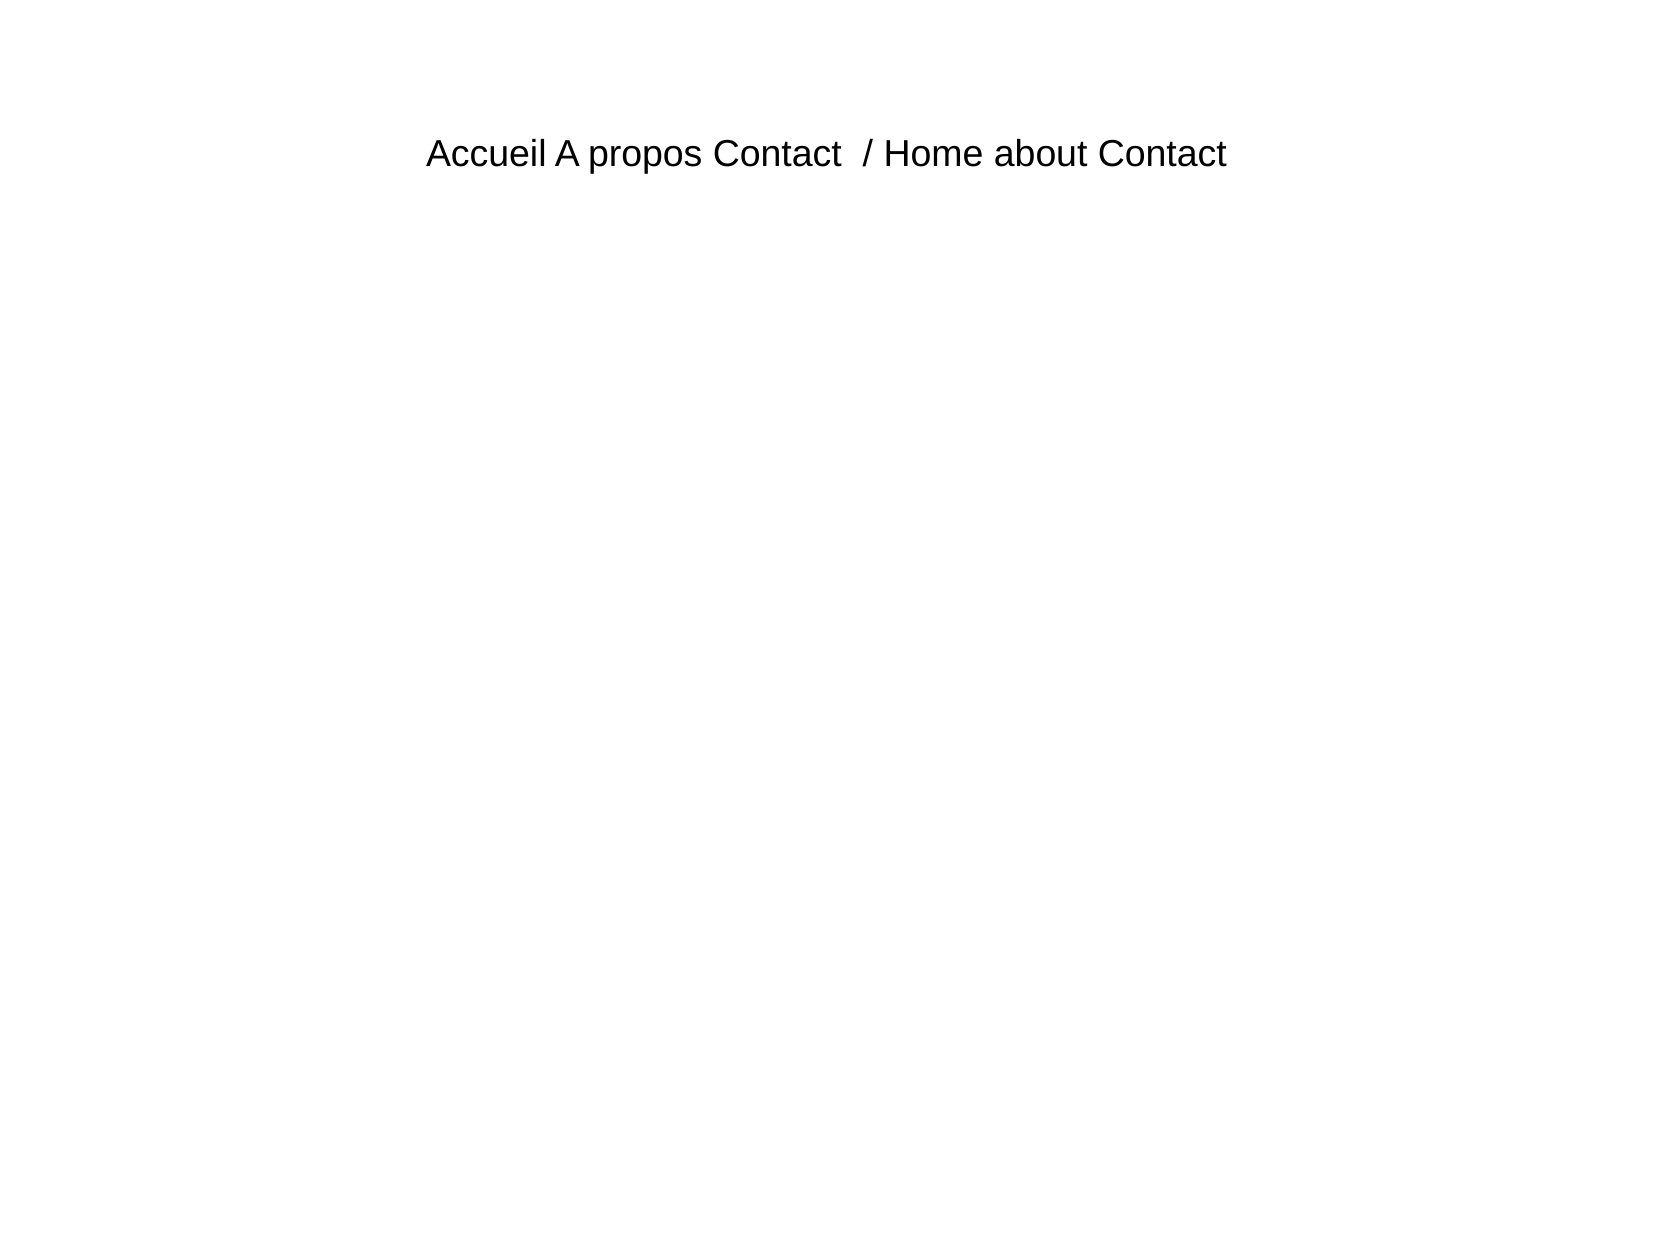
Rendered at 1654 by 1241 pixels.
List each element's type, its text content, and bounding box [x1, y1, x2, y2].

title Accueil A propos Contact / Home about Contact [82, 49, 1571, 257]
